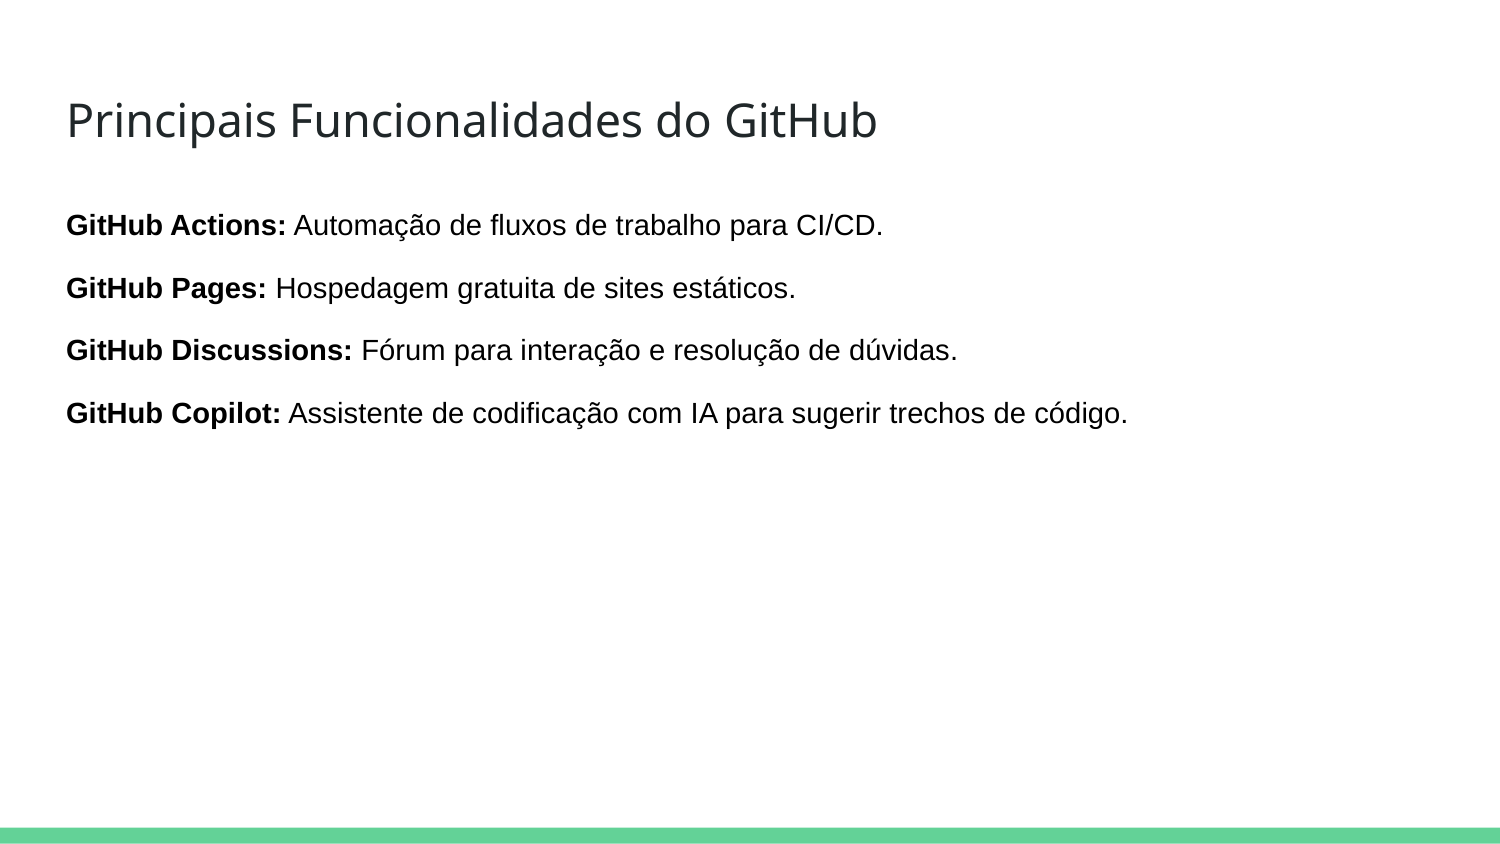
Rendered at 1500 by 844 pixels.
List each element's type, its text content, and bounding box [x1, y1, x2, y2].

list GitHub Actions: Automação de fluxos de trabalho para CI/CD. GitHub Pages: Hospedagem gratuita de sites estáticos. GitHub Discussions: Fórum para interação e resolução de dúvidas. GitHub Copilot: Assistente de codificação com IA para sugerir trechos de código. [51, 189, 1449, 750]
title Principais Funcionalidades do GitHub [51, 72, 1449, 167]
